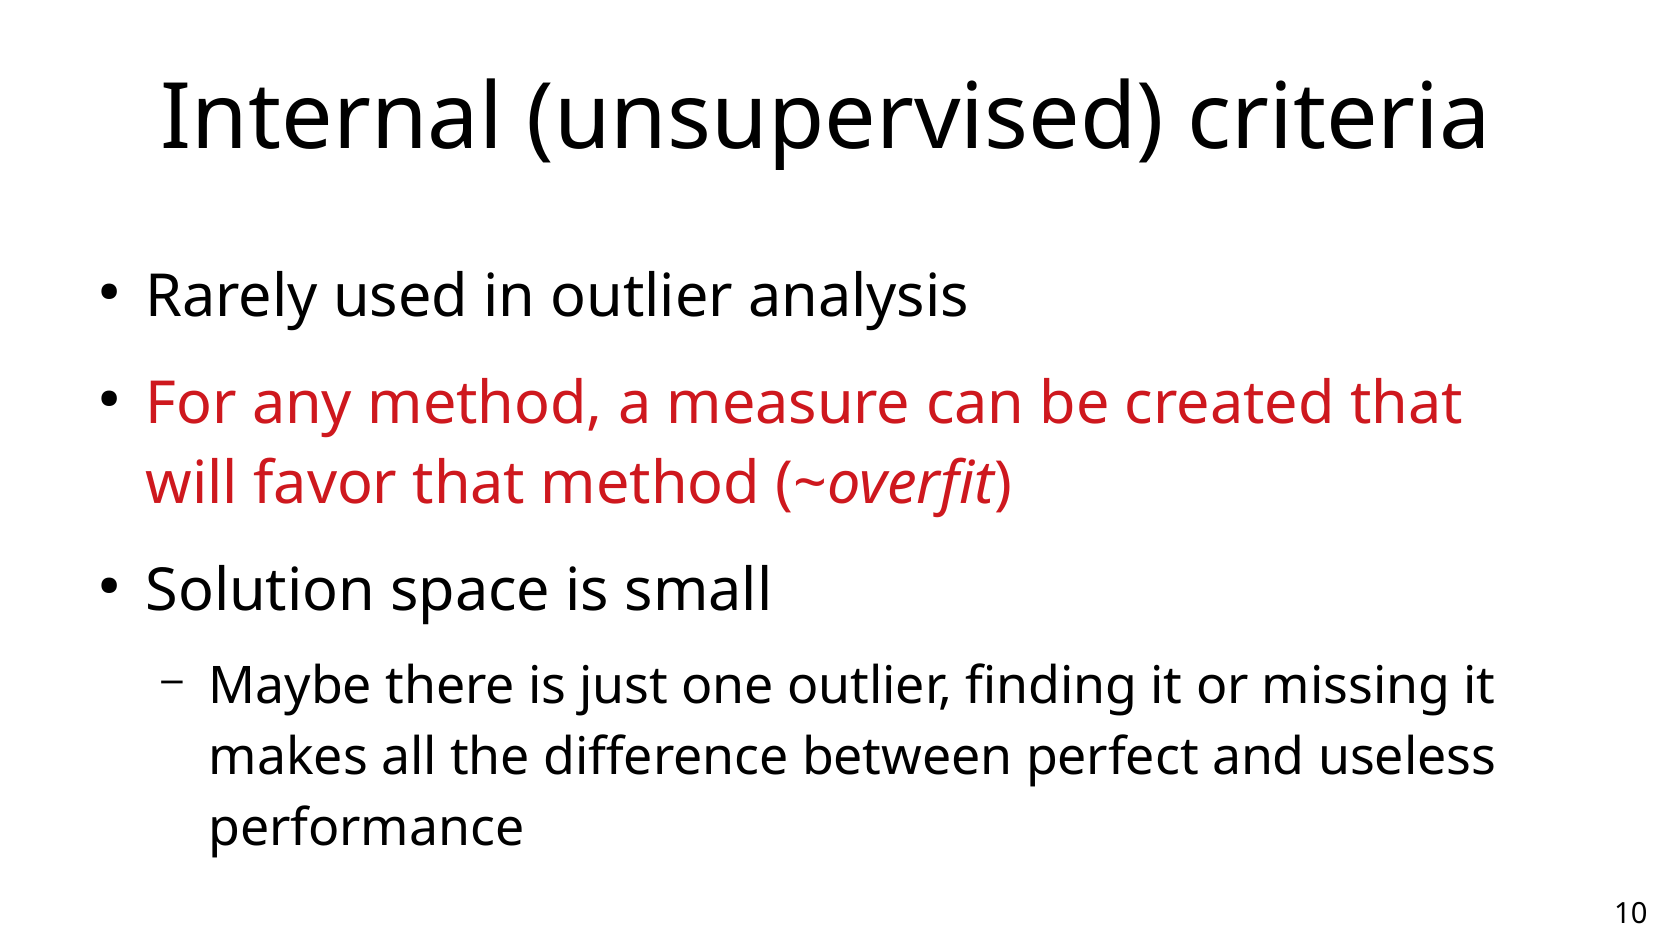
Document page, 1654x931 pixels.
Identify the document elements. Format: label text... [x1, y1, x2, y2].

title Internal (unsupervised) criteria [82, 1, 1571, 226]
list Rarely used in outlier analysis For any method, a measure can be created that will favor that method (~overfit) Solution space is small Maybe there is just one outlier, finding it or missing it makes all the difference between perfect and useless performance [82, 253, 1571, 869]
